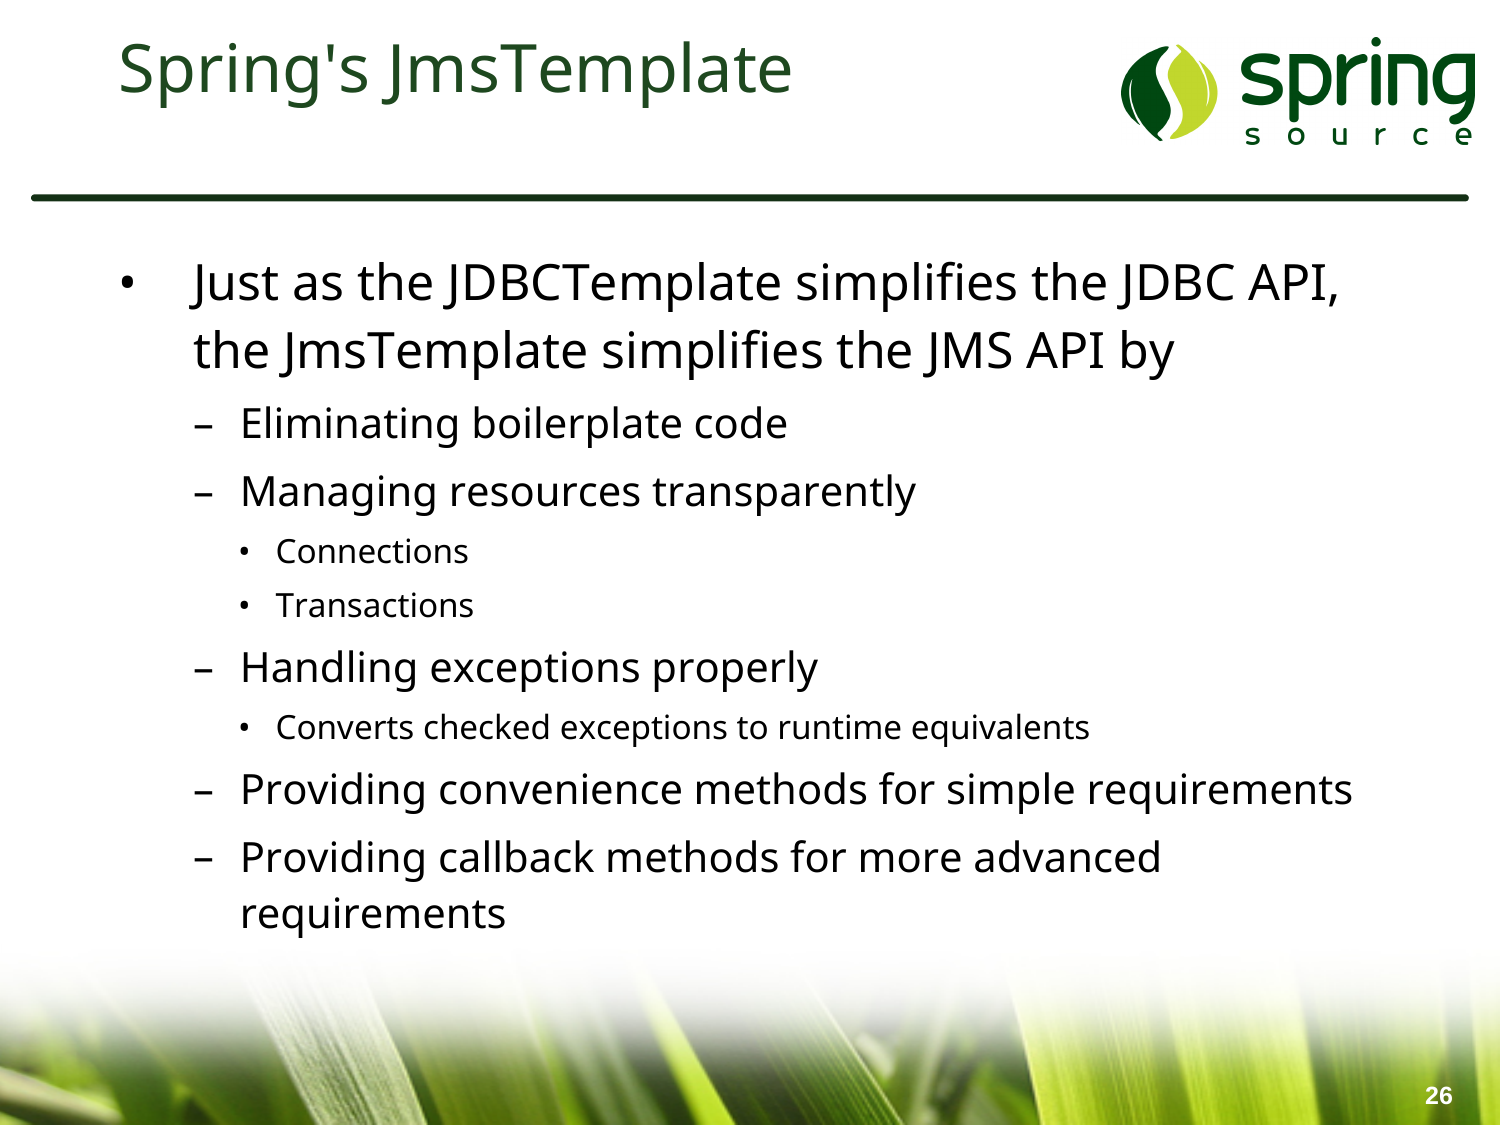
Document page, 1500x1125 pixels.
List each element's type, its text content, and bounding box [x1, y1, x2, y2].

list Just as the JDBCTemplate simplifies the JDBC API, the JmsTemplate simplifies the JMS API by Eliminating boilerplate code Managing resources transparently Connections Transactions Handling exceptions properly Converts checked exceptions to runtime equivalents Providing convenience methods for simple requirements Providing callback methods for more advanced requirements [103, 239, 1394, 994]
picture [0, 944, 1500, 1125]
title Spring's JmsTemplate [103, 13, 1137, 177]
picture [1137, 37, 1475, 145]
